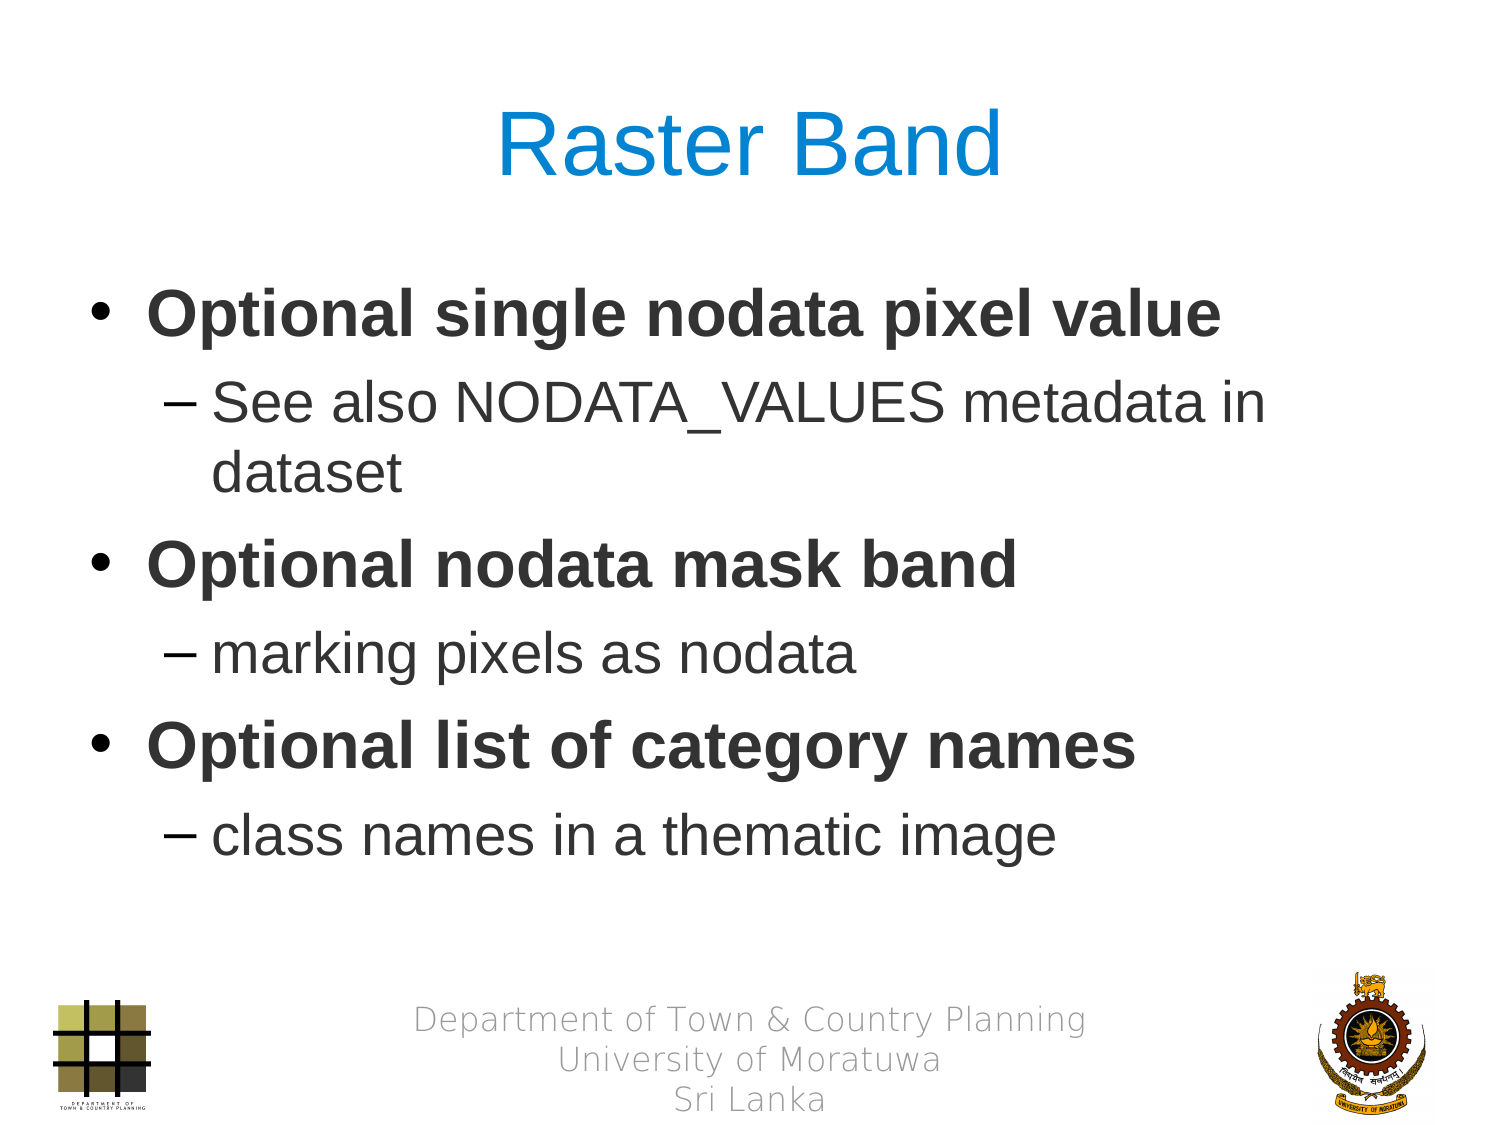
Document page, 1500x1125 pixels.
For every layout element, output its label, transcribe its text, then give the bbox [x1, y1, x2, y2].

picture [53, 1000, 151, 1110]
list Optional single nodata pixel value See also NODATA_VALUES metadata in dataset Optional nodata mask band marking pixels as nodata Optional list of category names class names in a thematic image [75, 262, 1426, 916]
title Raster Band [75, 45, 1426, 233]
picture [1312, 966, 1435, 1125]
